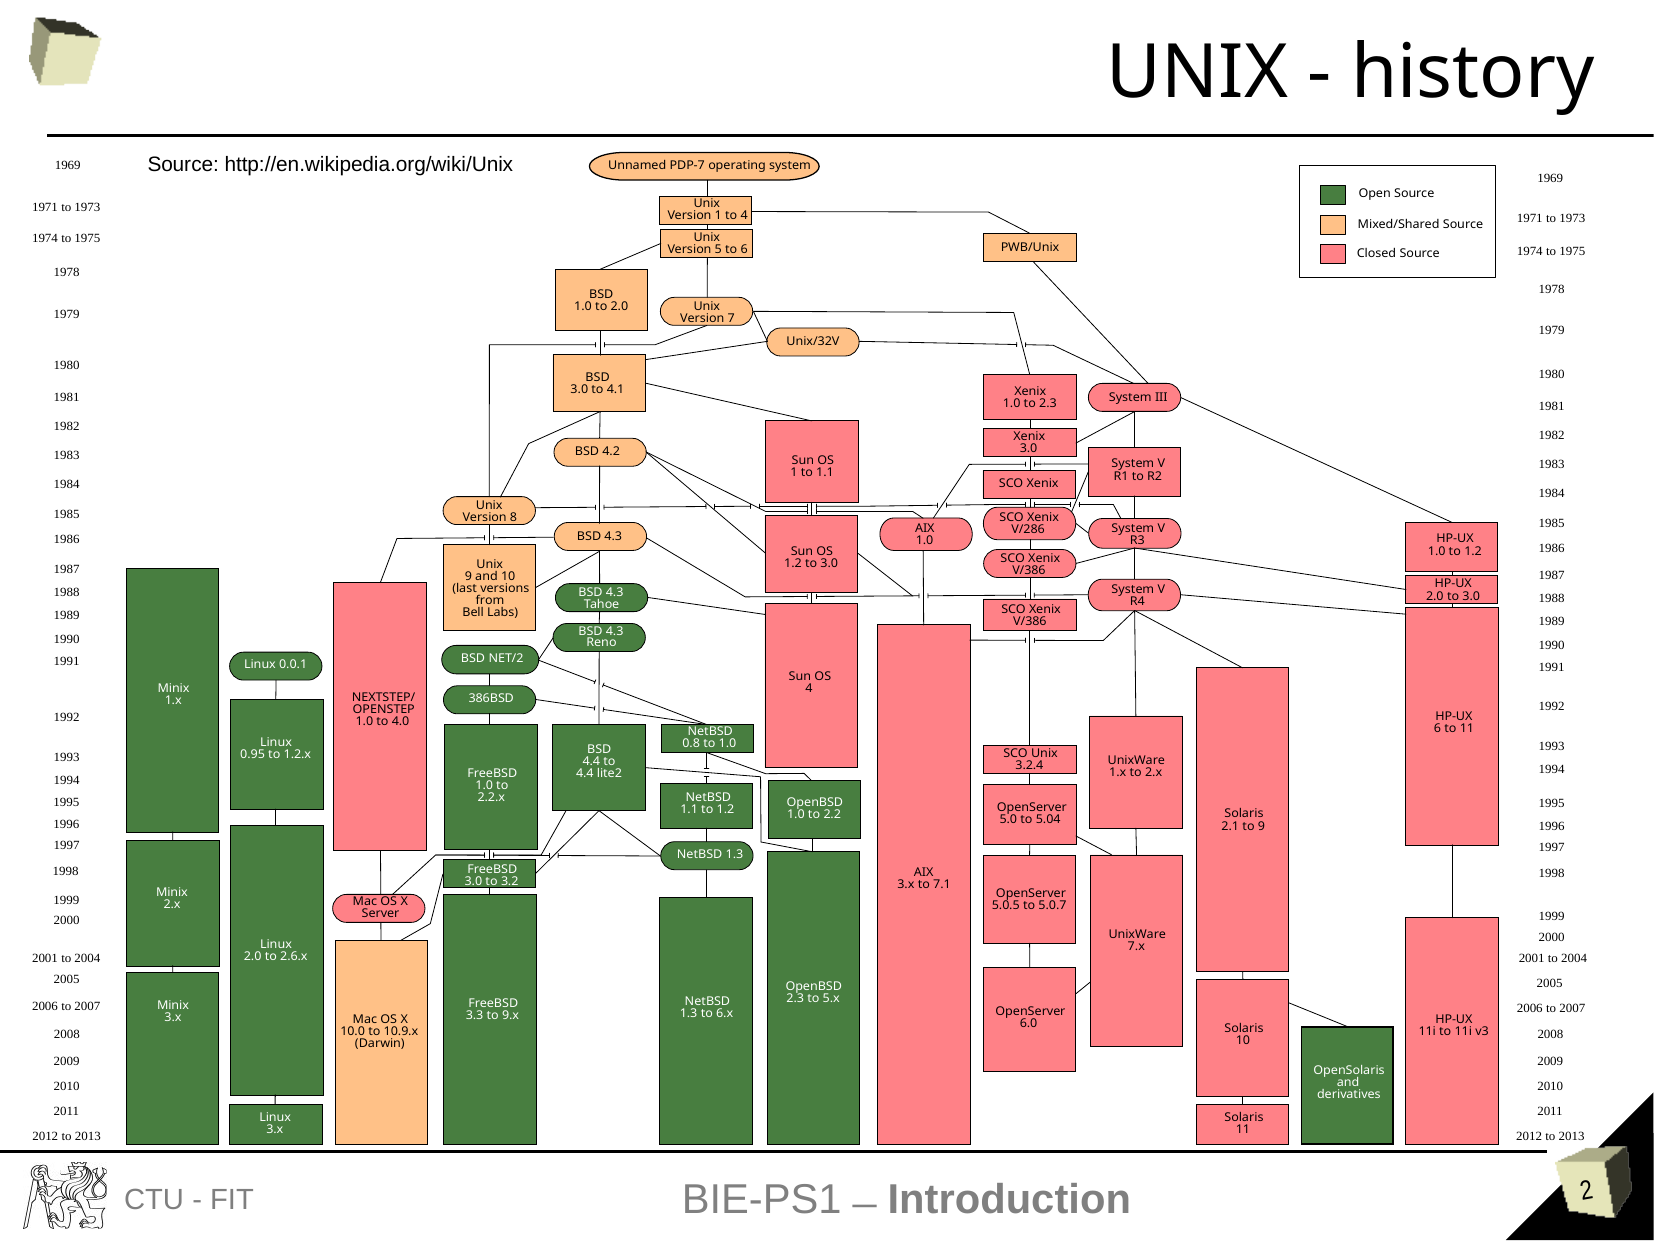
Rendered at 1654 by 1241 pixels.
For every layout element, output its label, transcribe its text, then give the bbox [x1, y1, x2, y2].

picture [11, 141, 1635, 1221]
picture [29, 16, 105, 89]
picture [23, 1162, 107, 1229]
title UNIX - history [118, 0, 1595, 119]
